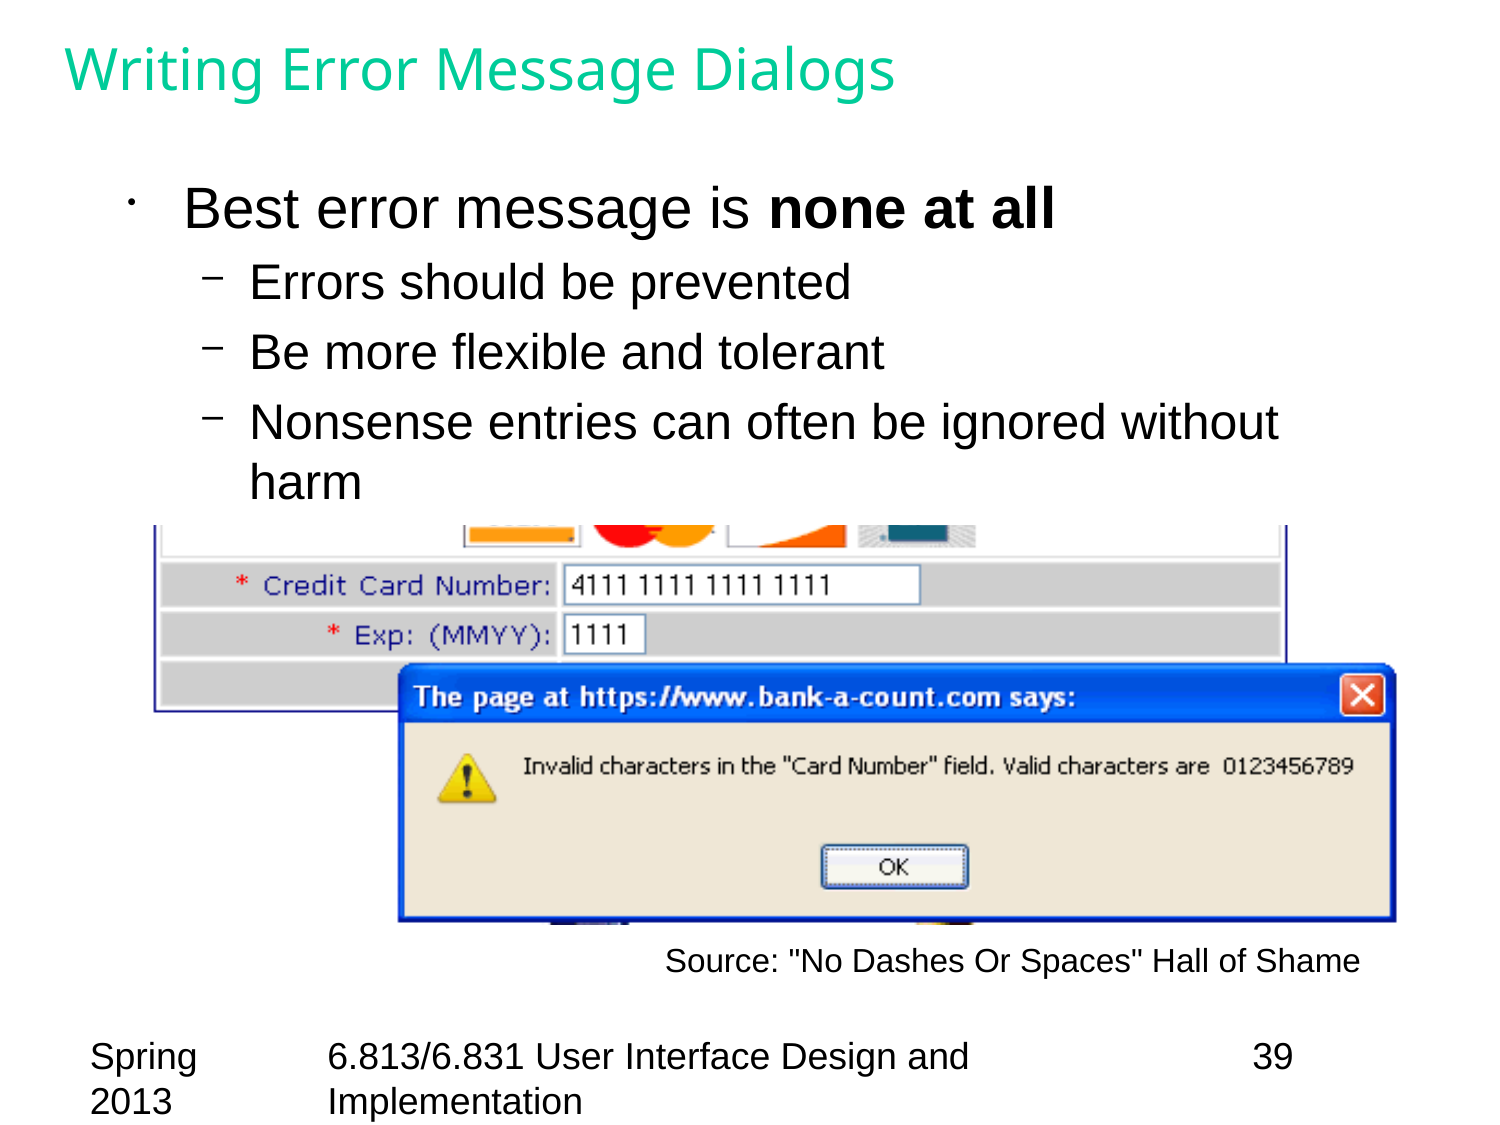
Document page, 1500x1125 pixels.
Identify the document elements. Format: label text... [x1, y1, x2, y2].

text_box Source: "No Dashes Or Spaces" Hall of Shame [649, 931, 1388, 987]
picture [150, 525, 1421, 925]
footer 6.813/6.831 User Interface Design and Implementation [312, 1024, 1225, 1103]
title Writing Error Message Dialogs [50, 24, 1438, 150]
list Best error message is none at all Errors should be prevented Be more flexible and tolerant Nonsense entries can often be ignored without harm [112, 162, 1388, 1000]
slide_number <number> [1237, 1024, 1425, 1103]
slide_number Spring 2013 [75, 1024, 300, 1103]
